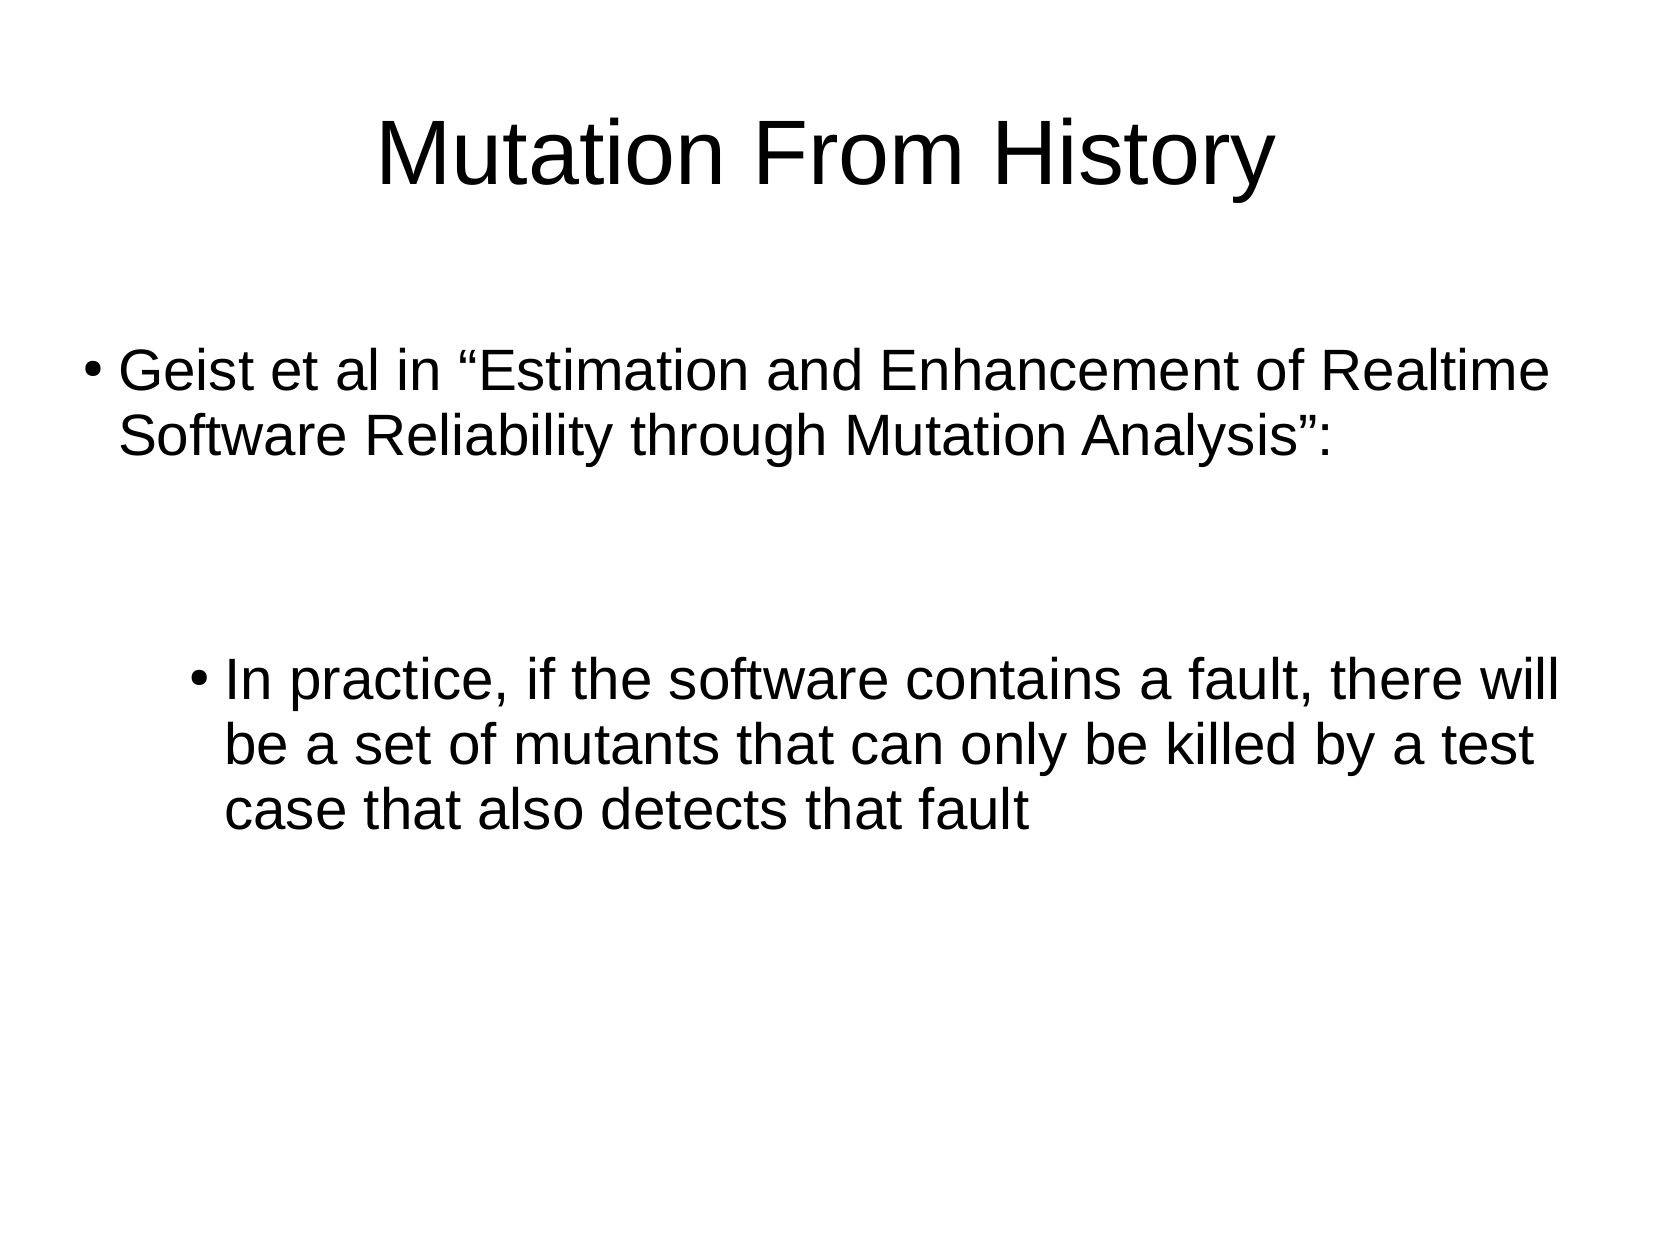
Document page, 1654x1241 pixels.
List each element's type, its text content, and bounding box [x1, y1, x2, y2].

list Geist et al in “Estimation and Enhancement of Realtime Software Reliability through Mutation Analysis”: In practice, if the software contains a fault, there will be a set of mutants that can only be killed by a test case that also detects that fault [82, 254, 1571, 1120]
title Mutation From History [82, 49, 1571, 254]
